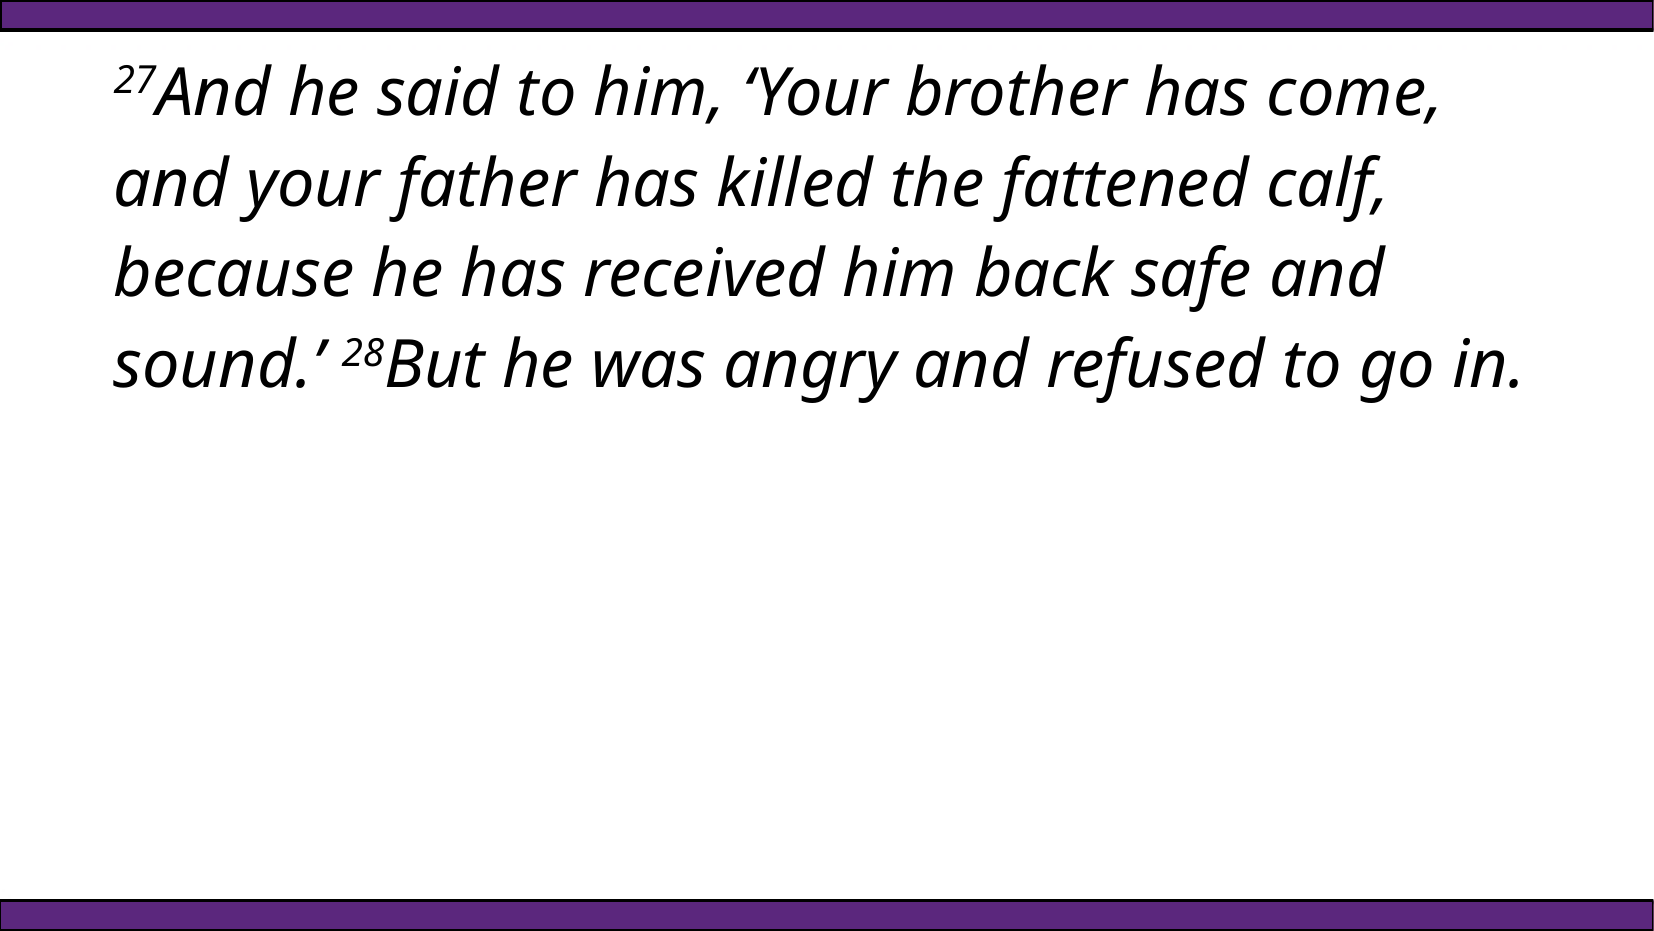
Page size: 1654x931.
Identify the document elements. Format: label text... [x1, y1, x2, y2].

text_box [0, 0, 1654, 31]
text_box [0, 900, 1654, 931]
picture [0, 31, 1654, 900]
text_box 27And he said to him, ‘Your brother has come, and your father has killed the fattened calf, because he has received him back safe and sound.’ 28But he was angry and refused to go in. [98, 36, 1591, 407]
